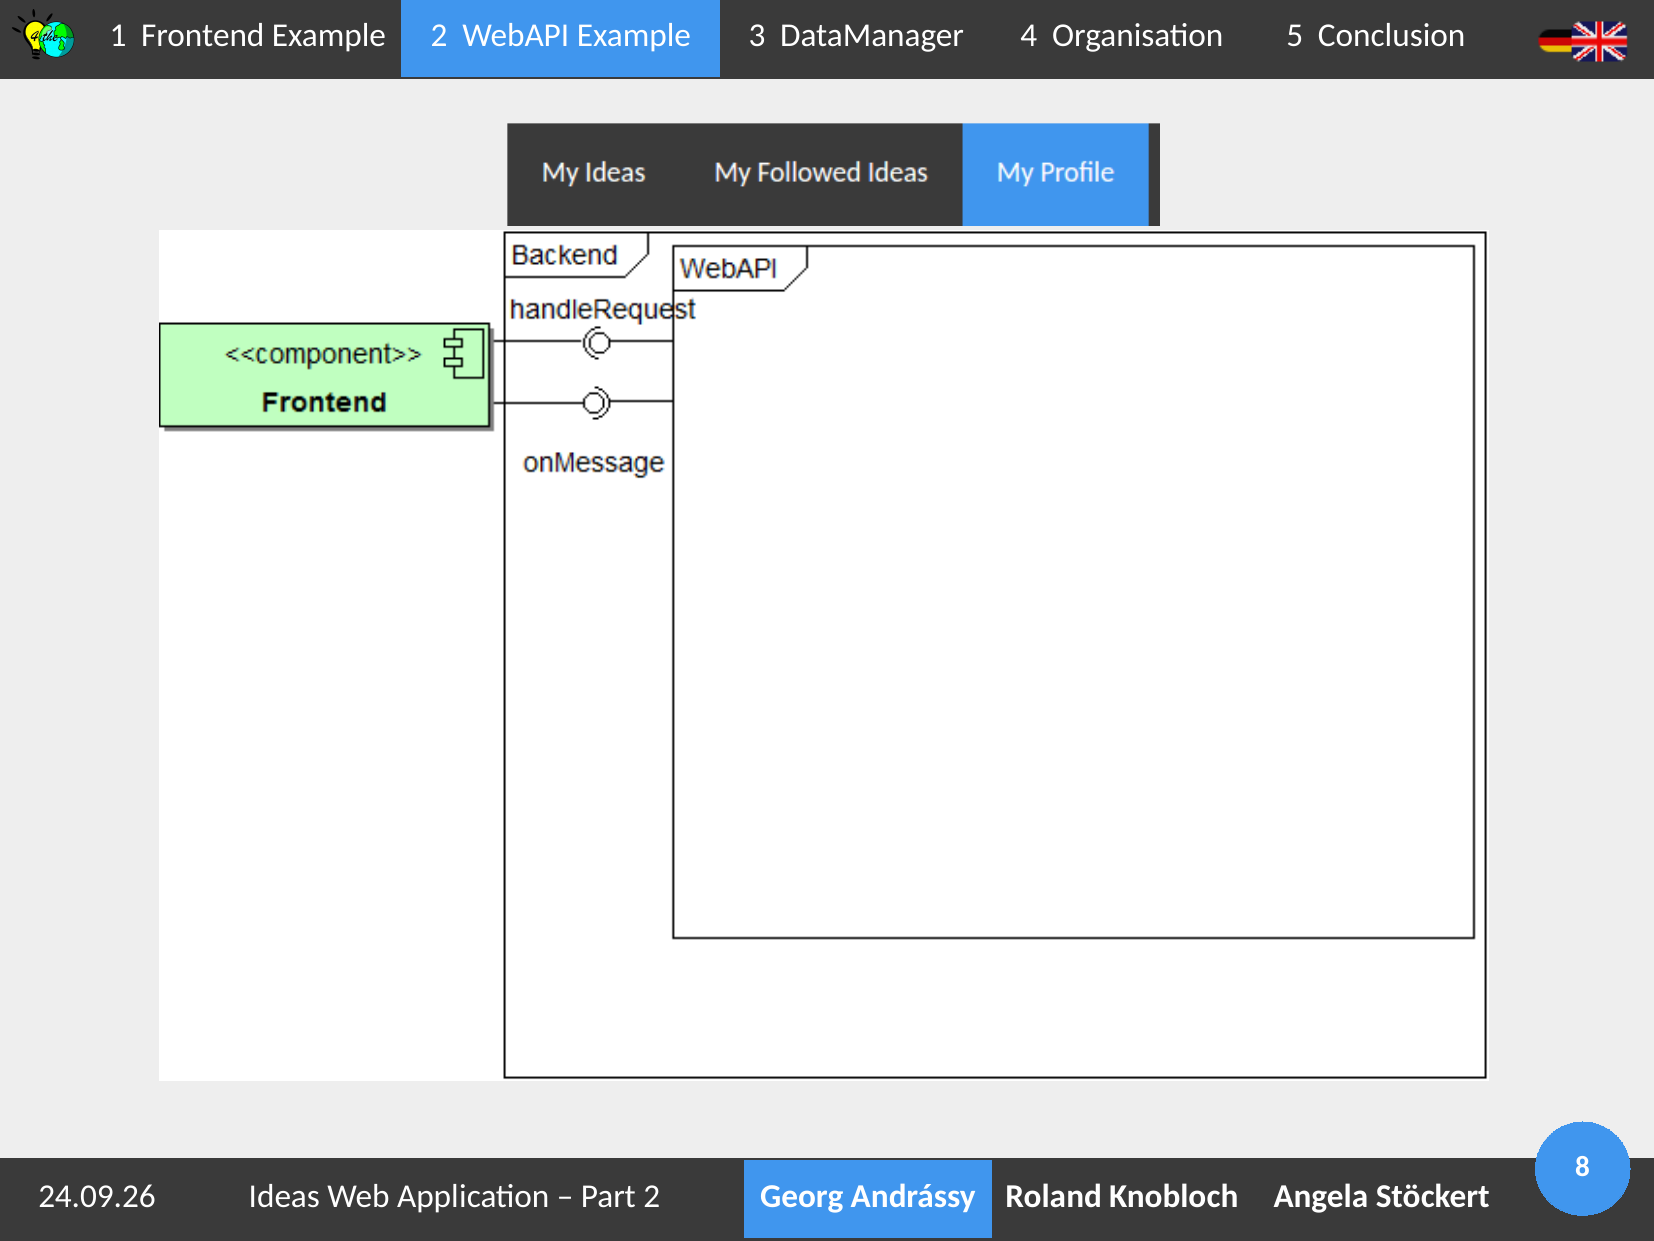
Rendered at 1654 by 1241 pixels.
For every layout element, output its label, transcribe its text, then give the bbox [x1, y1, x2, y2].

picture [2, 0, 83, 79]
picture [159, 230, 1489, 1081]
text_box Roland Knobloch [992, 1160, 1251, 1238]
text_box Ideas Web Application – Part 2 [242, 1160, 668, 1238]
text_box 5 Conclusion [1251, 0, 1501, 77]
picture [1536, 18, 1629, 64]
text_box Angela Stöckert [1251, 1160, 1512, 1238]
text_box 3 DataManager [720, 0, 992, 77]
picture [506, 122, 1160, 226]
text_box 4 Organisation [992, 0, 1251, 77]
text_box 2 WebAPI Example [401, 0, 720, 77]
text_box Georg Andrássy [744, 1160, 992, 1238]
text_box 1 Frontend Example [94, 0, 401, 77]
